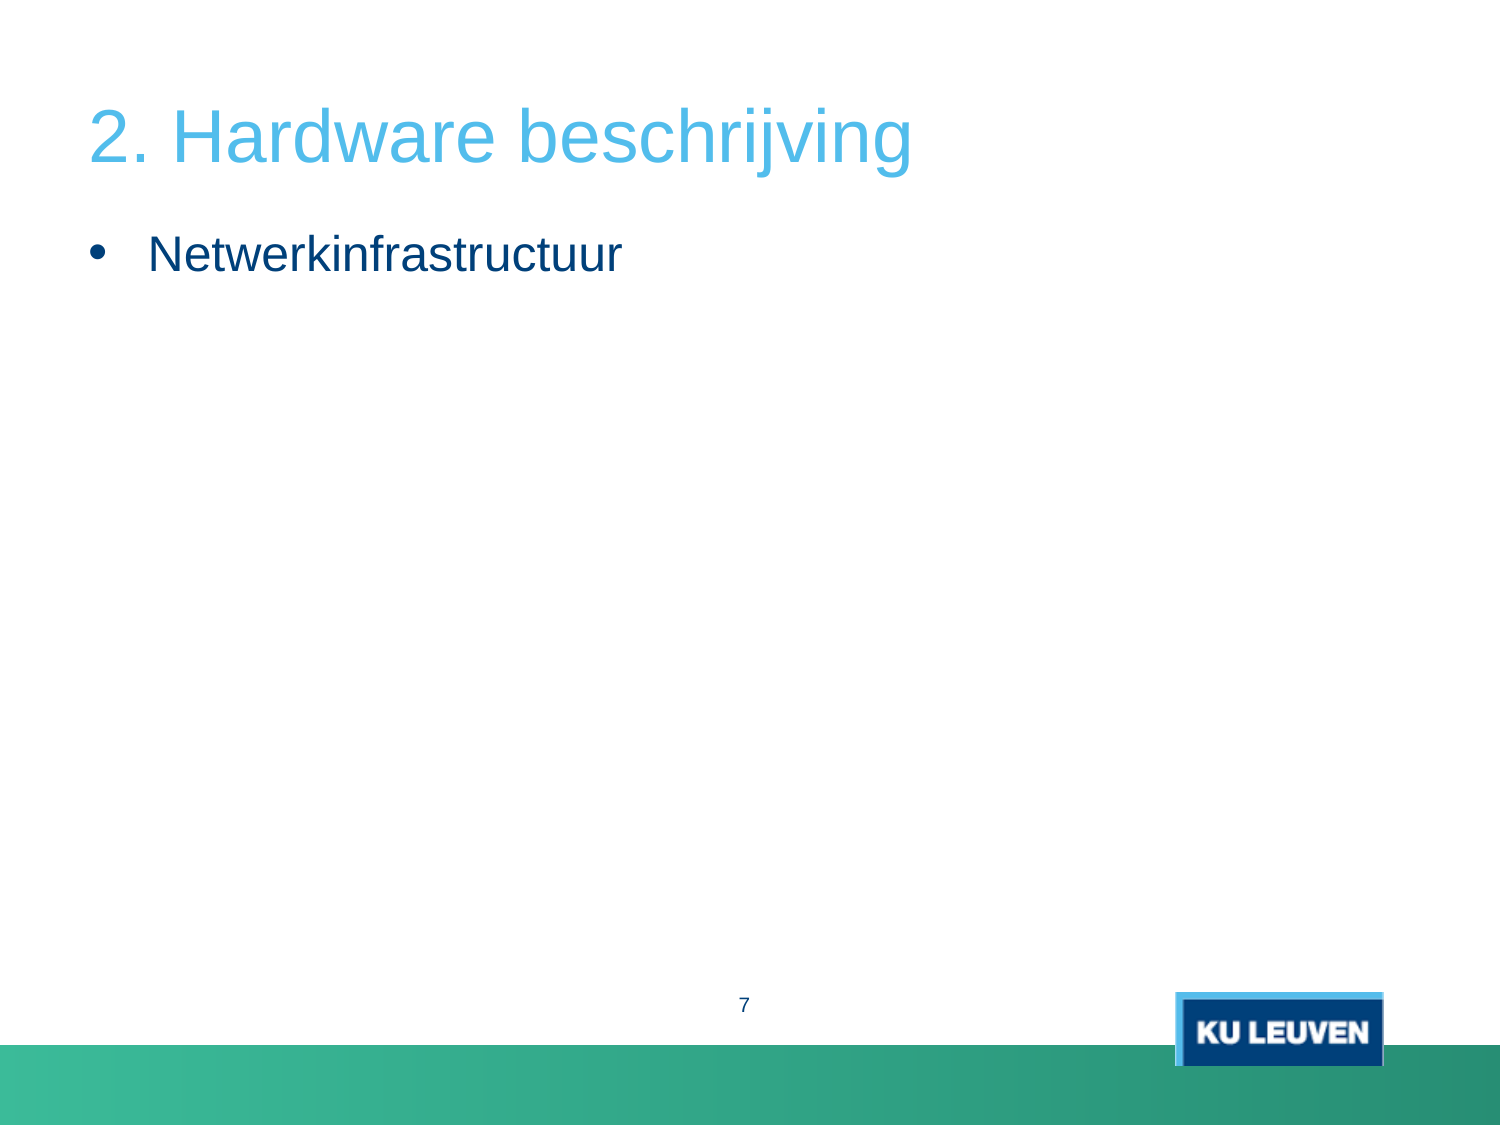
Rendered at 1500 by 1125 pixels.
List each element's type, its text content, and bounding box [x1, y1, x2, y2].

title 2. Hardware beschrijving [88, 29, 1456, 178]
list Netwerkinfrastructuur [88, 221, 1456, 948]
slide_number <number> [596, 992, 750, 1040]
picture [1175, 992, 1384, 1066]
